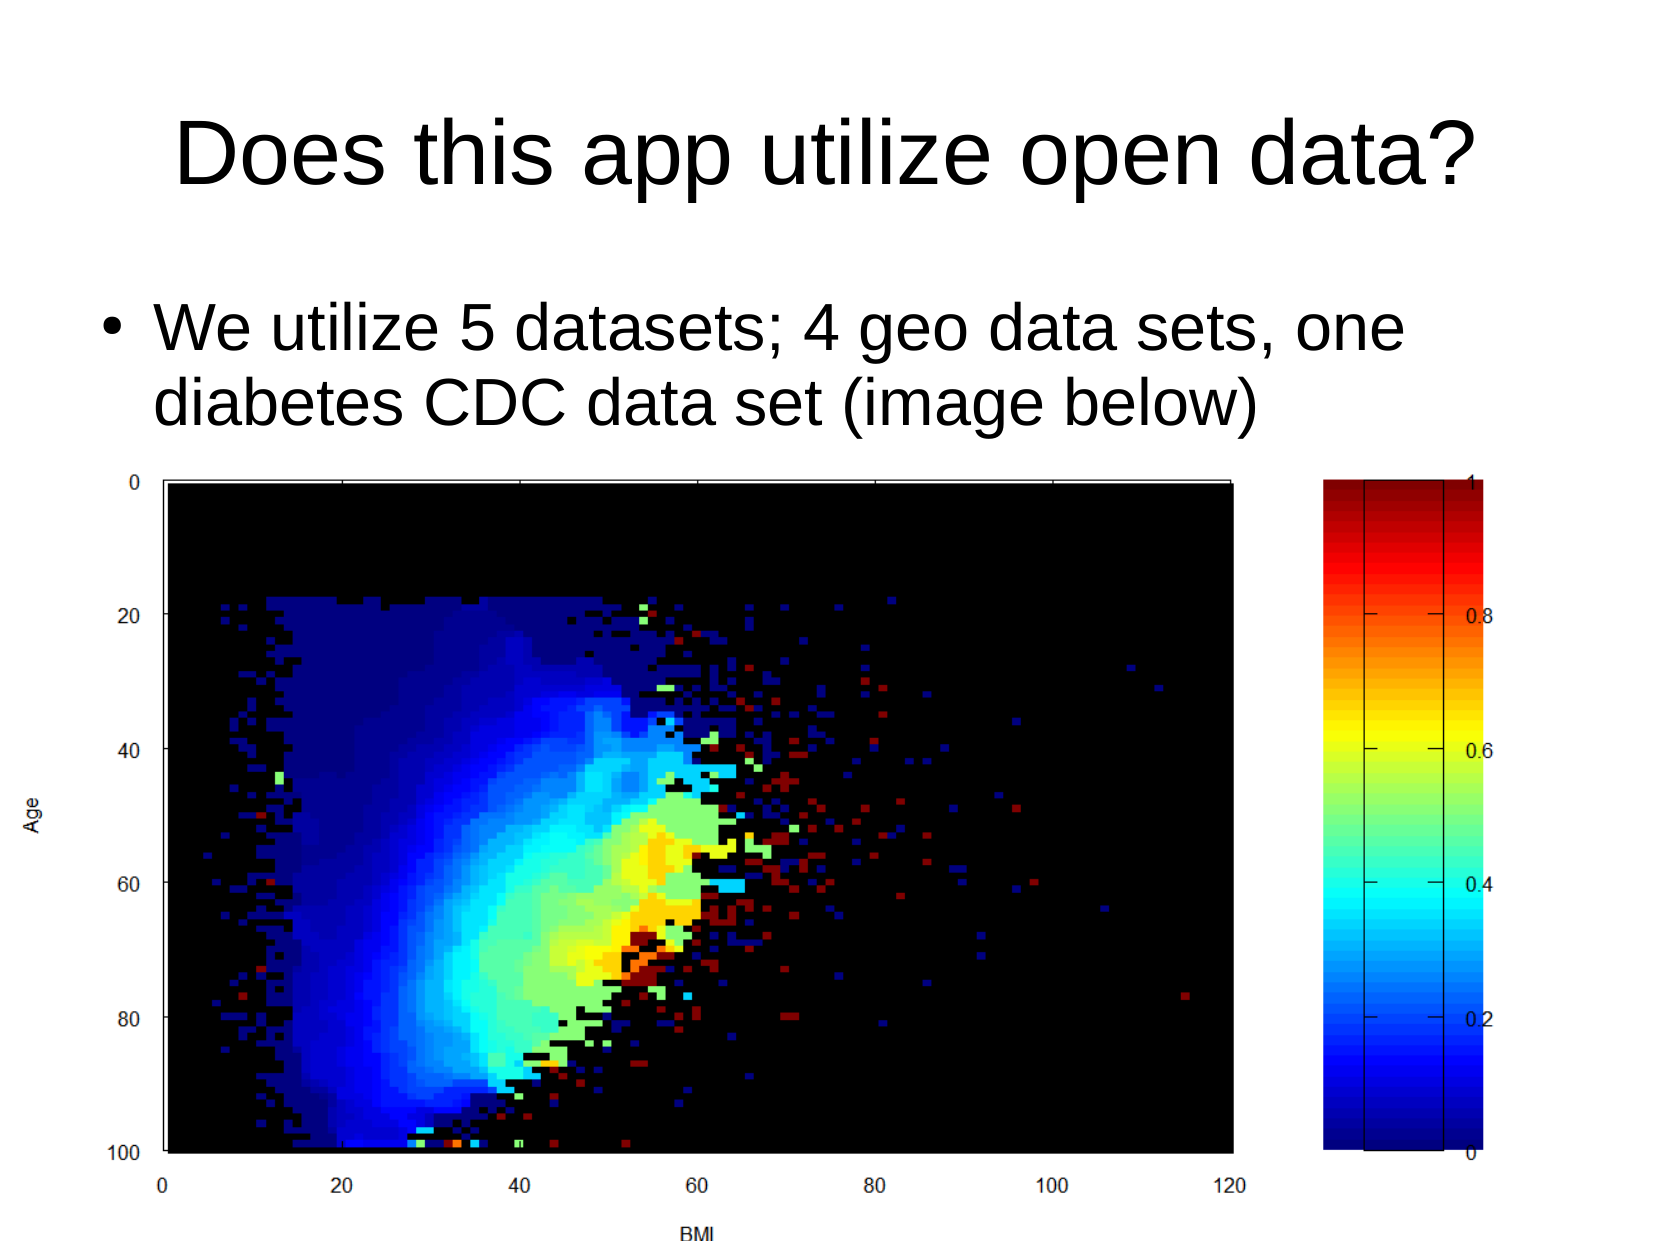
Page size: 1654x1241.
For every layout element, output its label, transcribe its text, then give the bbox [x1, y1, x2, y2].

list We utilize 5 datasets; 4 geo data sets, one diabetes CDC data set (image below) [82, 290, 1571, 1010]
picture [15, 450, 1516, 1241]
title Does this app utilize open data? [82, 49, 1571, 257]
